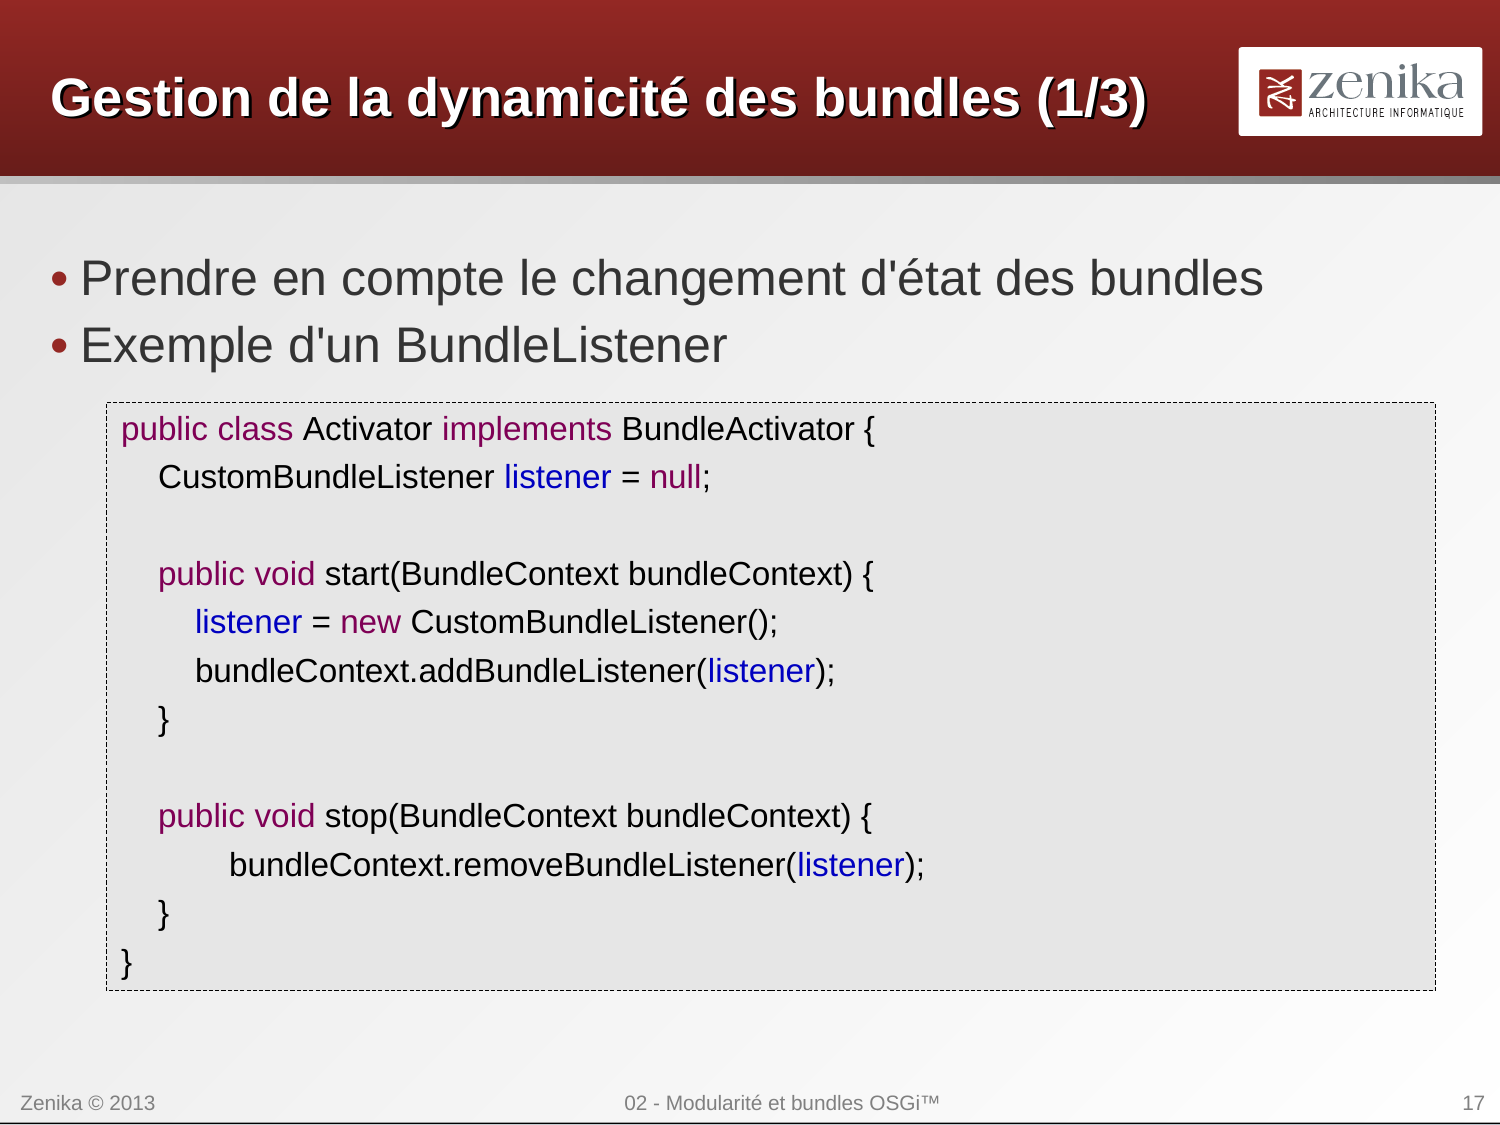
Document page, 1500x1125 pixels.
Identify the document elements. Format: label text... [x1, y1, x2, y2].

title Gestion de la dynamicité des bundles (1/3) [50, 22, 1206, 172]
picture [1257, 58, 1464, 125]
list public class Activator implements BundleActivator { CustomBundleListener listener = null; public void start(BundleContext bundleContext) { listener = new CustomBundleListener(); bundleContext.addBundleListener(listener); } public void stop(BundleContext bundleContext) { bundleContext.removeBundleListener(listener); } } [106, 402, 1436, 991]
list Prendre en compte le changement d'état des bundles Exemple d'un BundleListener [50, 249, 1435, 1064]
